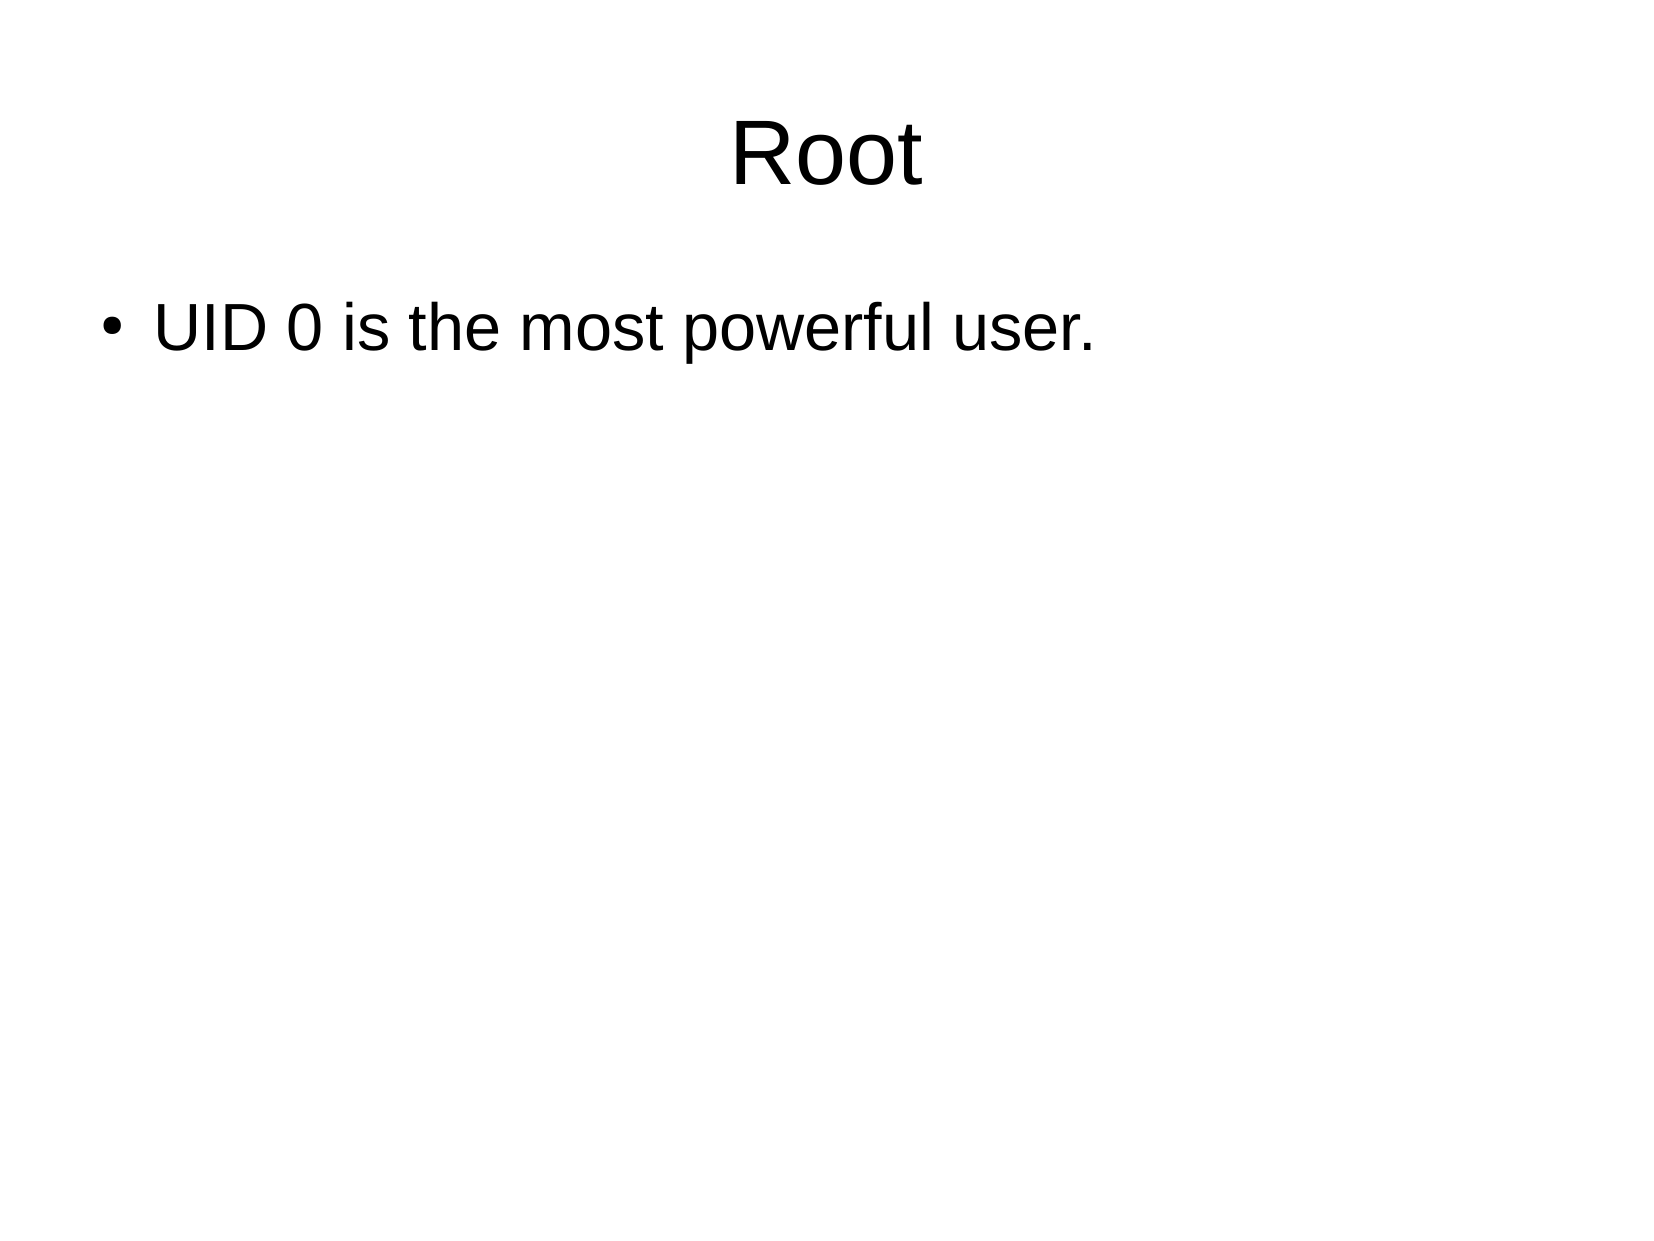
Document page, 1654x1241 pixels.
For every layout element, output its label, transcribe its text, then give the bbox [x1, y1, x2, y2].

list UID 0 is the most powerful user. [82, 290, 1571, 1010]
title Root [82, 49, 1571, 257]
